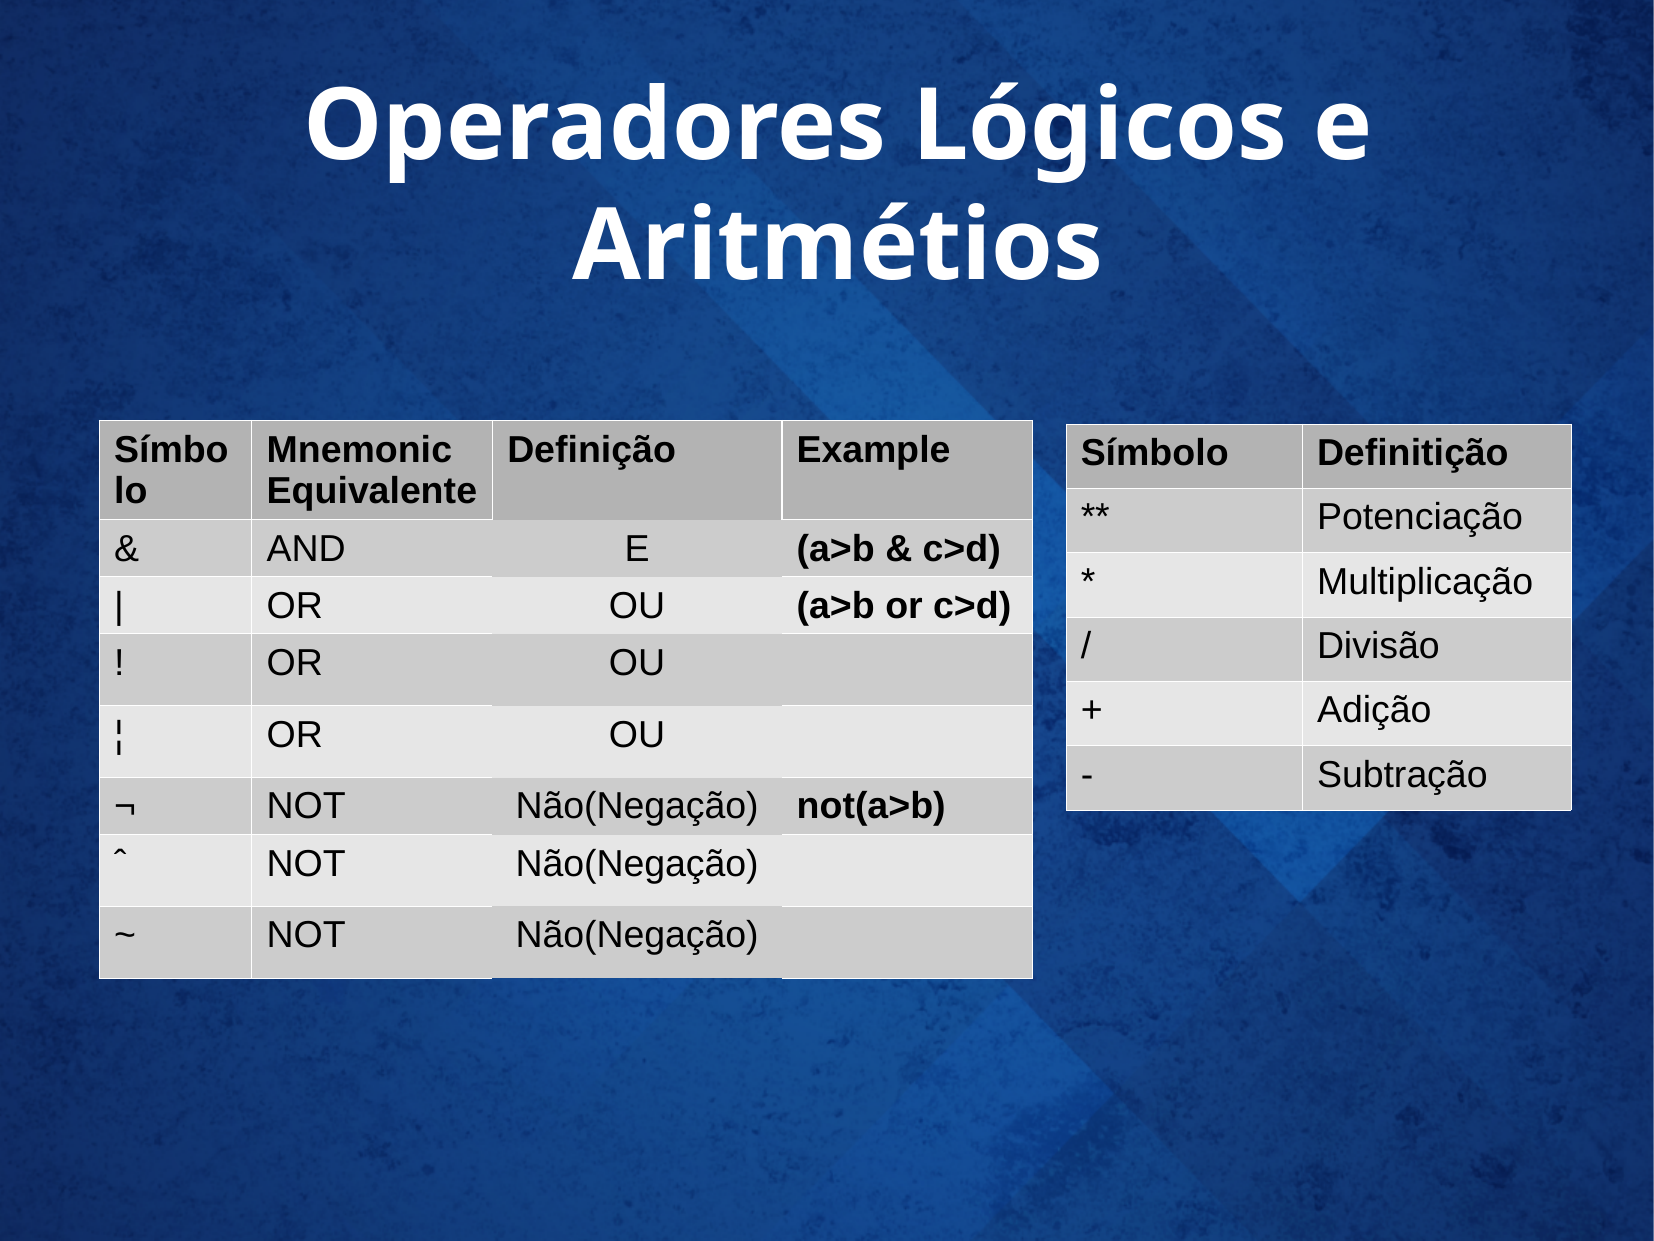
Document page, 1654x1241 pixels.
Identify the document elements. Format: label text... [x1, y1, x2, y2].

table_cell ¬ [100, 778, 251, 834]
table_cell NOT [252, 835, 492, 906]
table_cell Não(Negação) [492, 778, 782, 835]
table_cell [782, 706, 1032, 777]
table_cell ! [100, 634, 251, 705]
table_cell Não(Negação) [492, 906, 782, 978]
table_cell ** [1067, 489, 1302, 552]
table_cell Divisão [1303, 618, 1571, 681]
table_cell * [1067, 553, 1302, 617]
table_cell not(a>b) [782, 778, 1032, 834]
table_cell [782, 634, 1032, 705]
table_cell Subtração [1303, 746, 1571, 810]
table_header Mnemonic Equivalente [252, 421, 492, 519]
text_box Operadores Lógicos e Aritmétios [94, 76, 1583, 284]
table_cell NOT [252, 778, 492, 834]
table_cell & [100, 520, 251, 576]
table_header Símbolo [100, 421, 251, 519]
table_header Definitição [1303, 425, 1571, 488]
table_cell (a>b or c>d) [782, 577, 1032, 633]
table_cell AND [252, 520, 492, 576]
table_cell ¦ [100, 706, 251, 777]
table_cell Não(Negação) [492, 835, 782, 906]
table_cell (a>b & c>d) [782, 520, 1032, 576]
table_cell - [1067, 746, 1302, 810]
table_header Example [783, 421, 1032, 519]
table_cell Multiplicação [1303, 553, 1571, 617]
table_header Definição [493, 421, 781, 520]
table_cell [782, 835, 1032, 906]
table_cell OR [252, 634, 492, 705]
table_cell Potenciação [1303, 489, 1571, 552]
table_header Símbolo [1067, 425, 1302, 488]
table_cell [782, 907, 1032, 978]
table_cell OR [252, 706, 492, 777]
table_cell ˆ [100, 835, 251, 906]
table_cell OU [492, 634, 782, 706]
table_cell ~ [100, 907, 251, 978]
table_cell / [1067, 618, 1302, 681]
table_cell OU [492, 577, 782, 634]
table_cell E [492, 520, 782, 577]
table_cell OU [492, 706, 782, 778]
table_cell OR [252, 577, 492, 633]
table_cell NOT [252, 907, 492, 978]
picture [0, 0, 1654, 1241]
table_cell | [100, 577, 251, 633]
table_cell + [1067, 682, 1302, 745]
table_cell Adição [1303, 682, 1571, 745]
